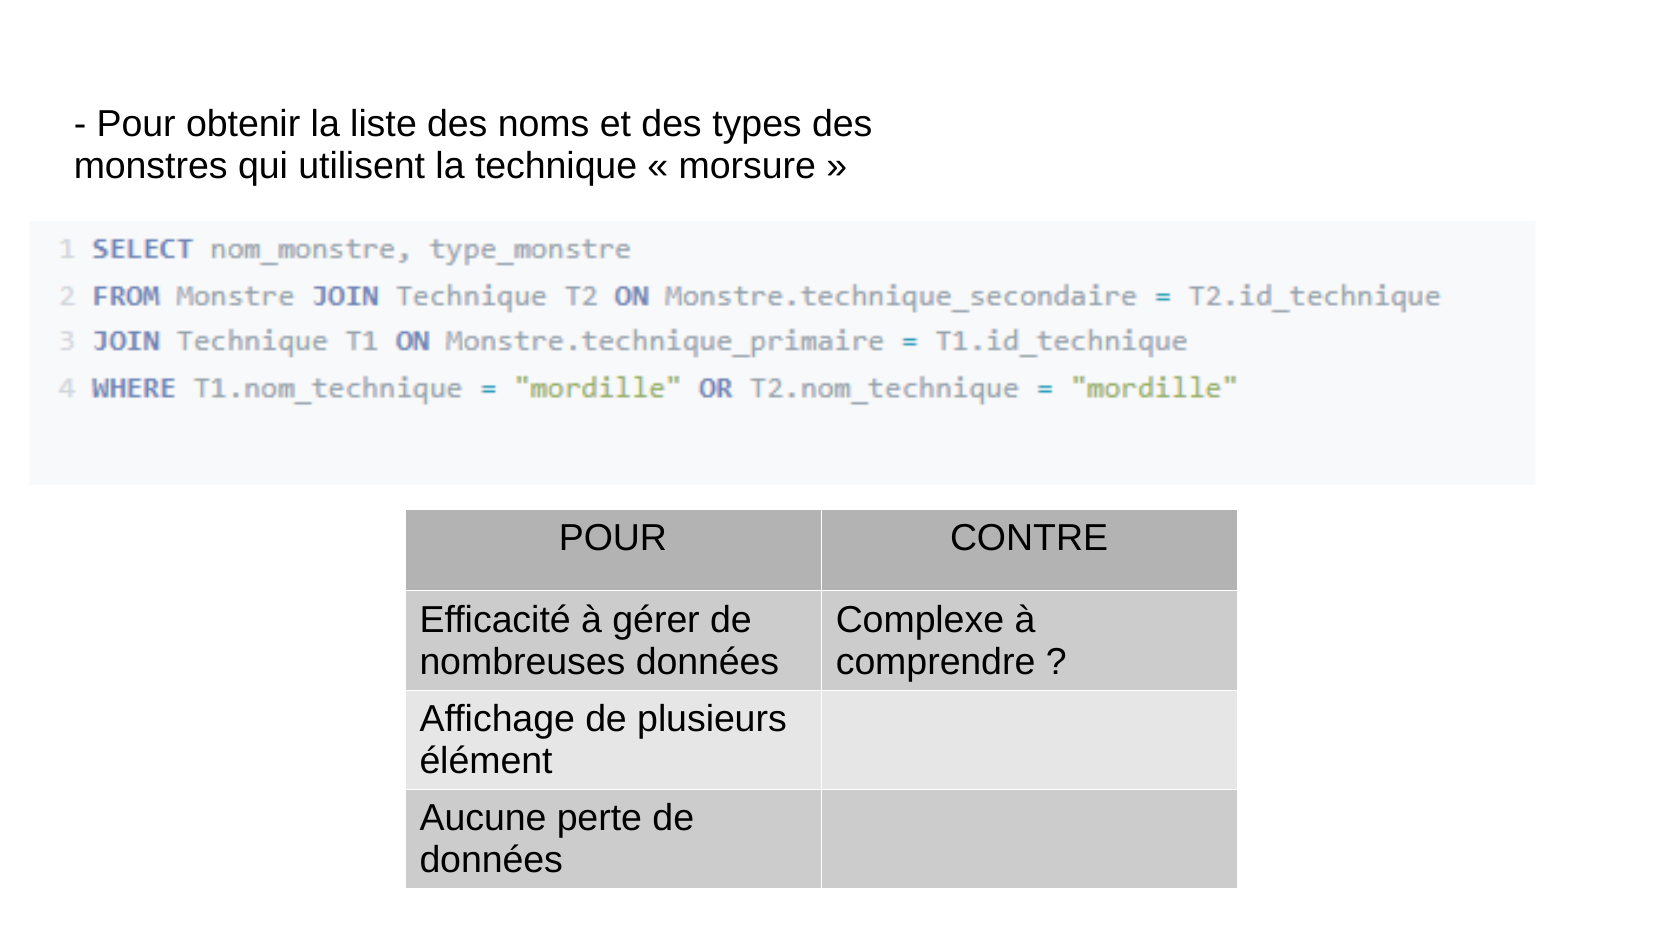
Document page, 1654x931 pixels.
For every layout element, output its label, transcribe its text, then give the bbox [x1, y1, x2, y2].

table_cell Efficacité à gérer de nombreuses données [406, 591, 821, 690]
table_cell [822, 790, 1237, 888]
table_cell Affichage de plusieurs élément [406, 691, 821, 789]
table_header POUR [406, 510, 821, 590]
picture [29, 221, 1536, 485]
text_box - Pour obtenir la liste des noms et des types des monstres qui utilisent la technique « morsure » [59, 95, 916, 221]
table_cell Complexe à comprendre ? [822, 591, 1237, 690]
table_header CONTRE [822, 510, 1237, 590]
table_cell [822, 691, 1237, 789]
table_cell Aucune perte de données [406, 790, 821, 888]
